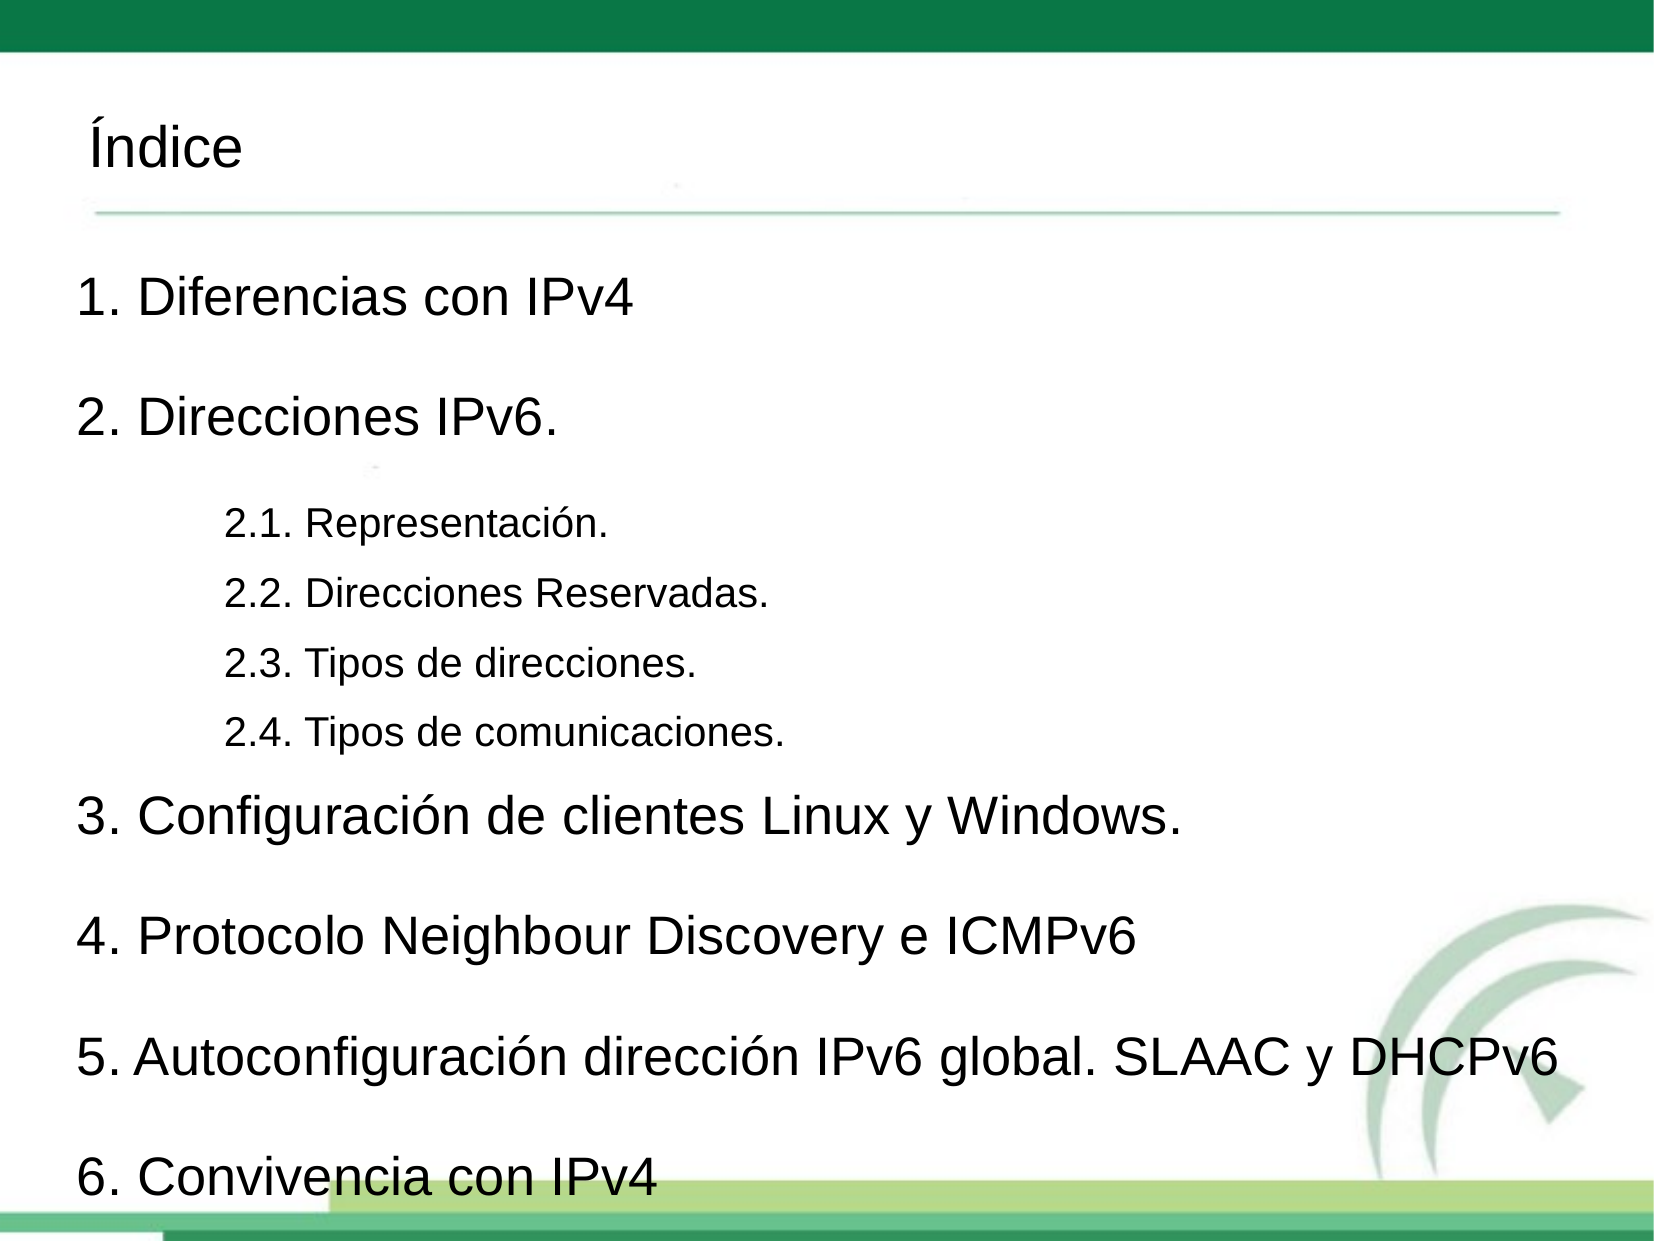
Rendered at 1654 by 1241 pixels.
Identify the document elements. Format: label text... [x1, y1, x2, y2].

list 1. Diferencias con IPv4 2. Direcciones IPv6. 2.1. Representación. 2.2. Direcciones Reservadas. 2.3. Tipos de direcciones. 2.4. Tipos de comunicaciones. 3. Configuración de clientes Linux y Windows. 4. Protocolo Neighbour Discovery e ICMPv6 5. Autoconfiguración dirección IPv6 global. SLAAC y DHCPv6 6. Convivencia con IPv4 [76, 236, 1565, 1208]
title Índice [88, 88, 1577, 207]
picture [0, 0, 1654, 1241]
